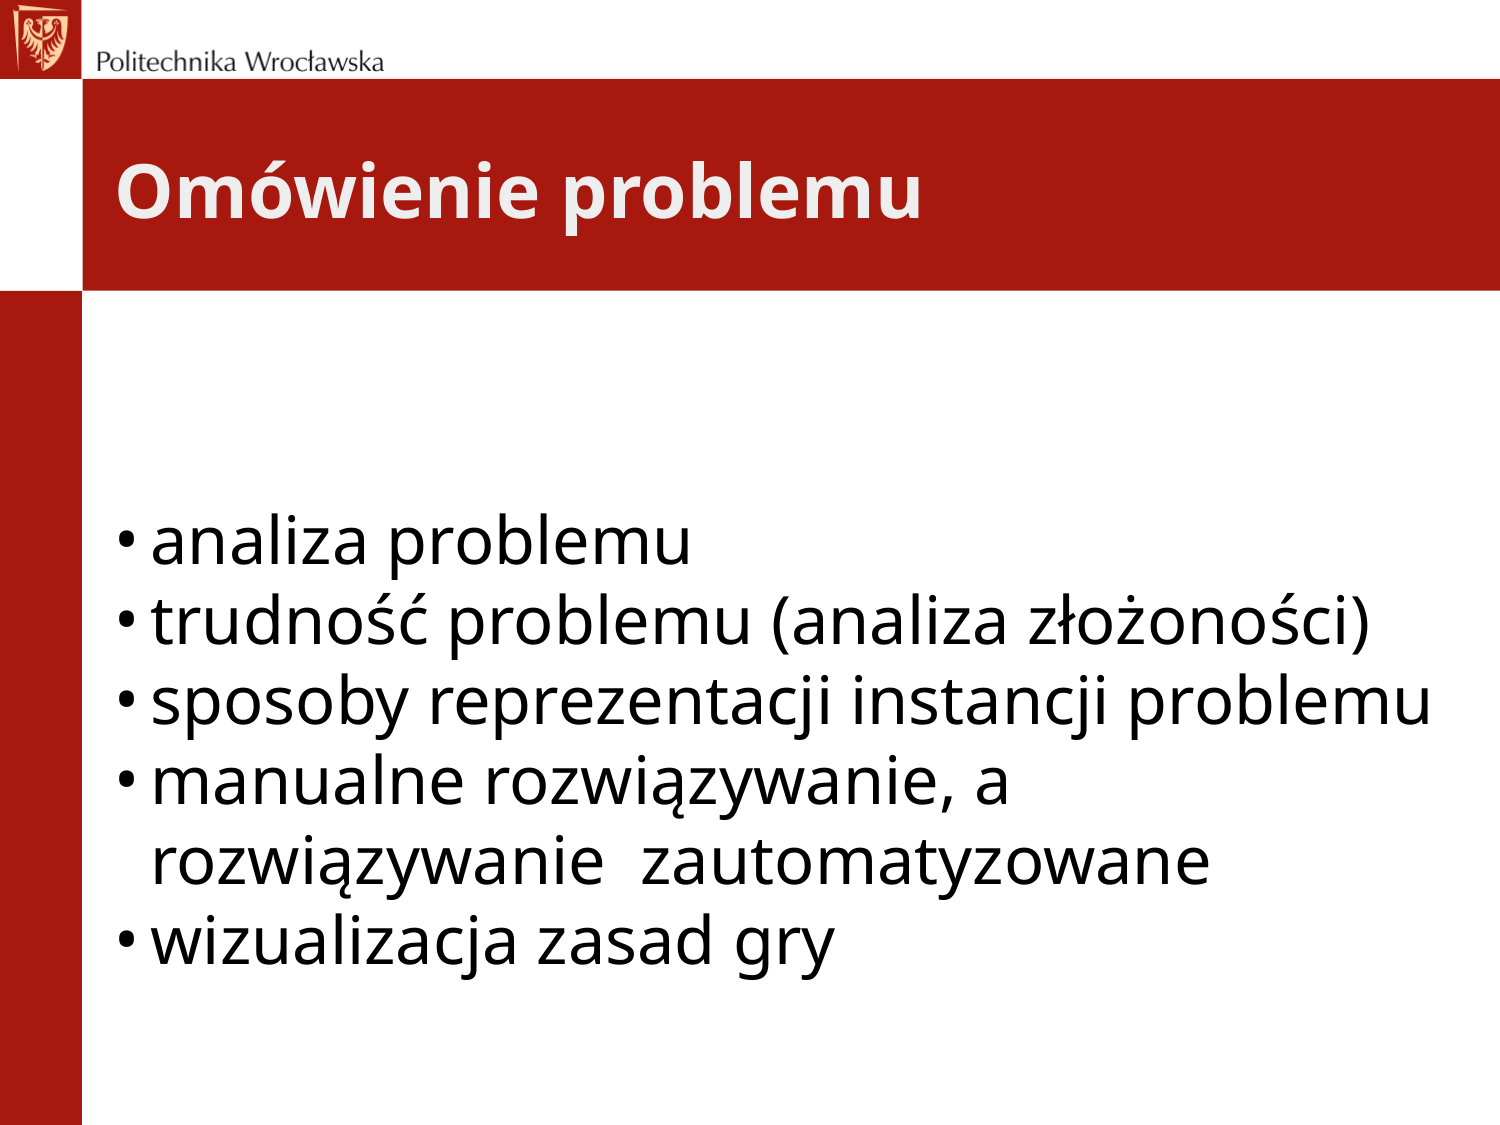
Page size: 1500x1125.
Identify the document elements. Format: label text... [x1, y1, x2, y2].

text_box analiza problemu trudność problemu (analiza złożoności) sposoby reprezentacji instancji problemu manualne rozwiązywanie, a rozwiązywanie zautomatyzowane wizualizacja zasad gry [100, 308, 1483, 1106]
text_box Omówienie problemu [100, 103, 1483, 273]
picture [0, 0, 384, 79]
